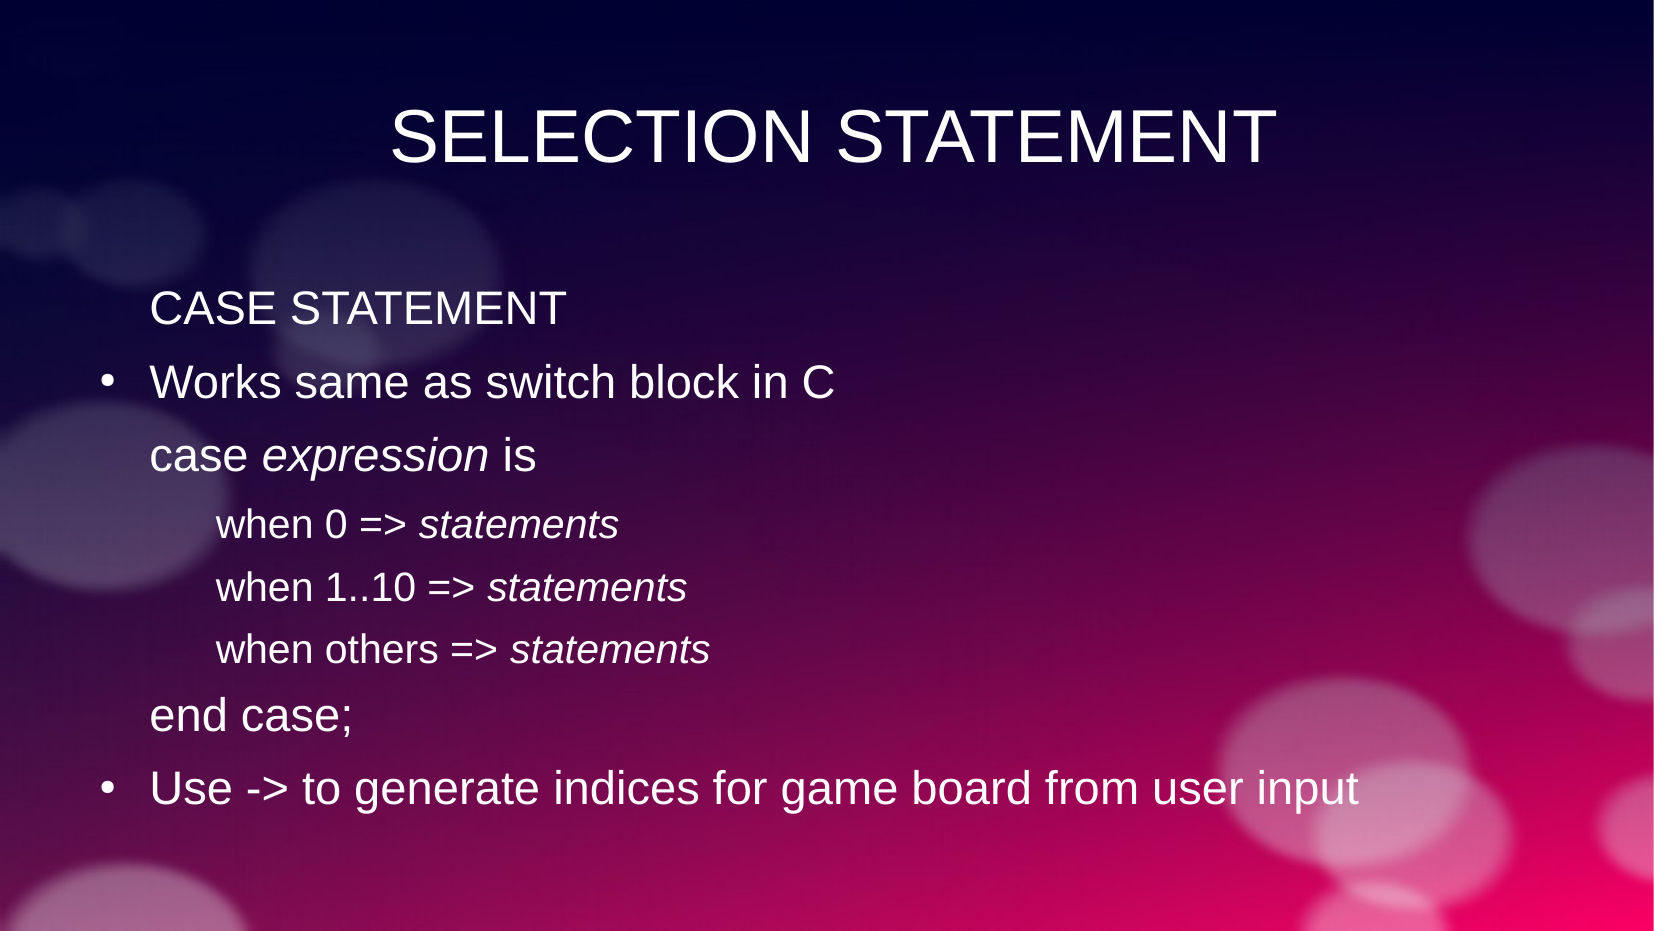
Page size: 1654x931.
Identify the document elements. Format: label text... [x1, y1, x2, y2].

title SELECTION STATEMENT [94, 59, 1583, 215]
picture [0, 0, 1654, 931]
list CASE STATEMENT Works same as switch block in C case expression is when 0 => statements when 1..10 => statements when others => statements end case; Use -> to generate indices for game board from user input [82, 282, 1571, 815]
